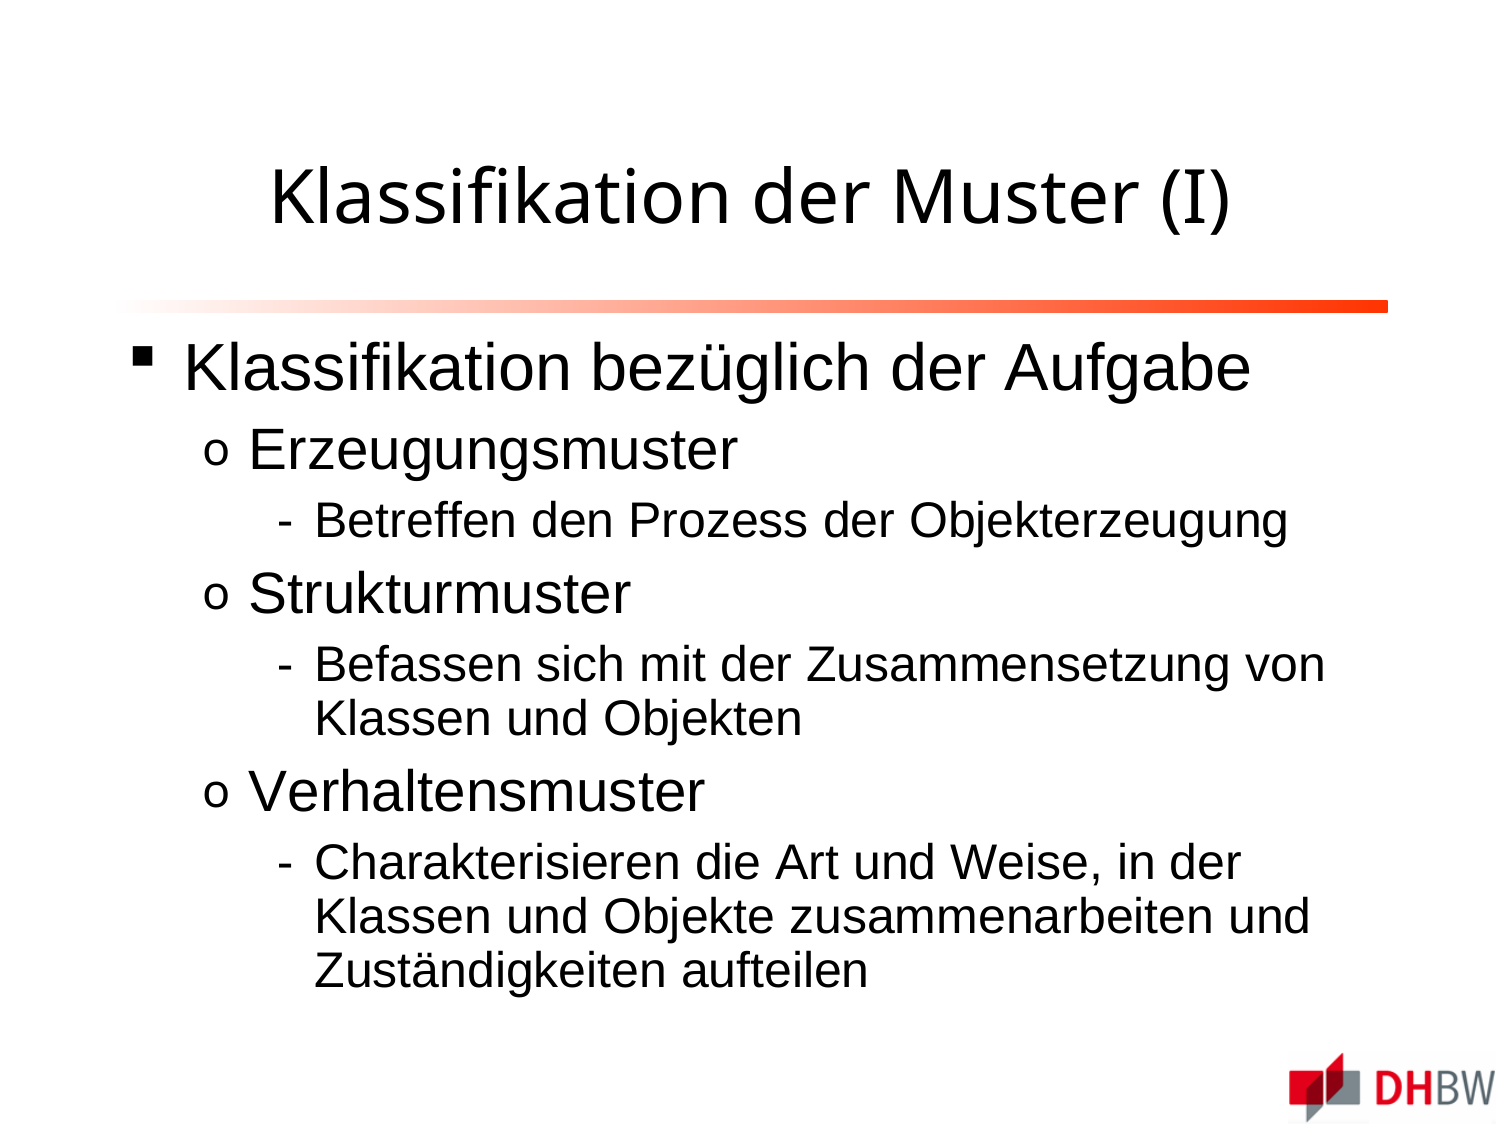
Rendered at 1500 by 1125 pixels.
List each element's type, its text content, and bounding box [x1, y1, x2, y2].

title Klassifikation der Muster (I) [112, 99, 1388, 288]
picture [1288, 1051, 1496, 1124]
list Klassifikation bezüglich der Aufgabe Erzeugungsmuster Betreffen den Prozess der Objekterzeugung Strukturmuster Befassen sich mit der Zusammensetzung von Klassen und Objekten Verhaltensmuster Charakterisieren die Art und Weise, in der Klassen und Objekte zusammenarbeiten und Zuständigkeiten aufteilen [112, 324, 1388, 1051]
